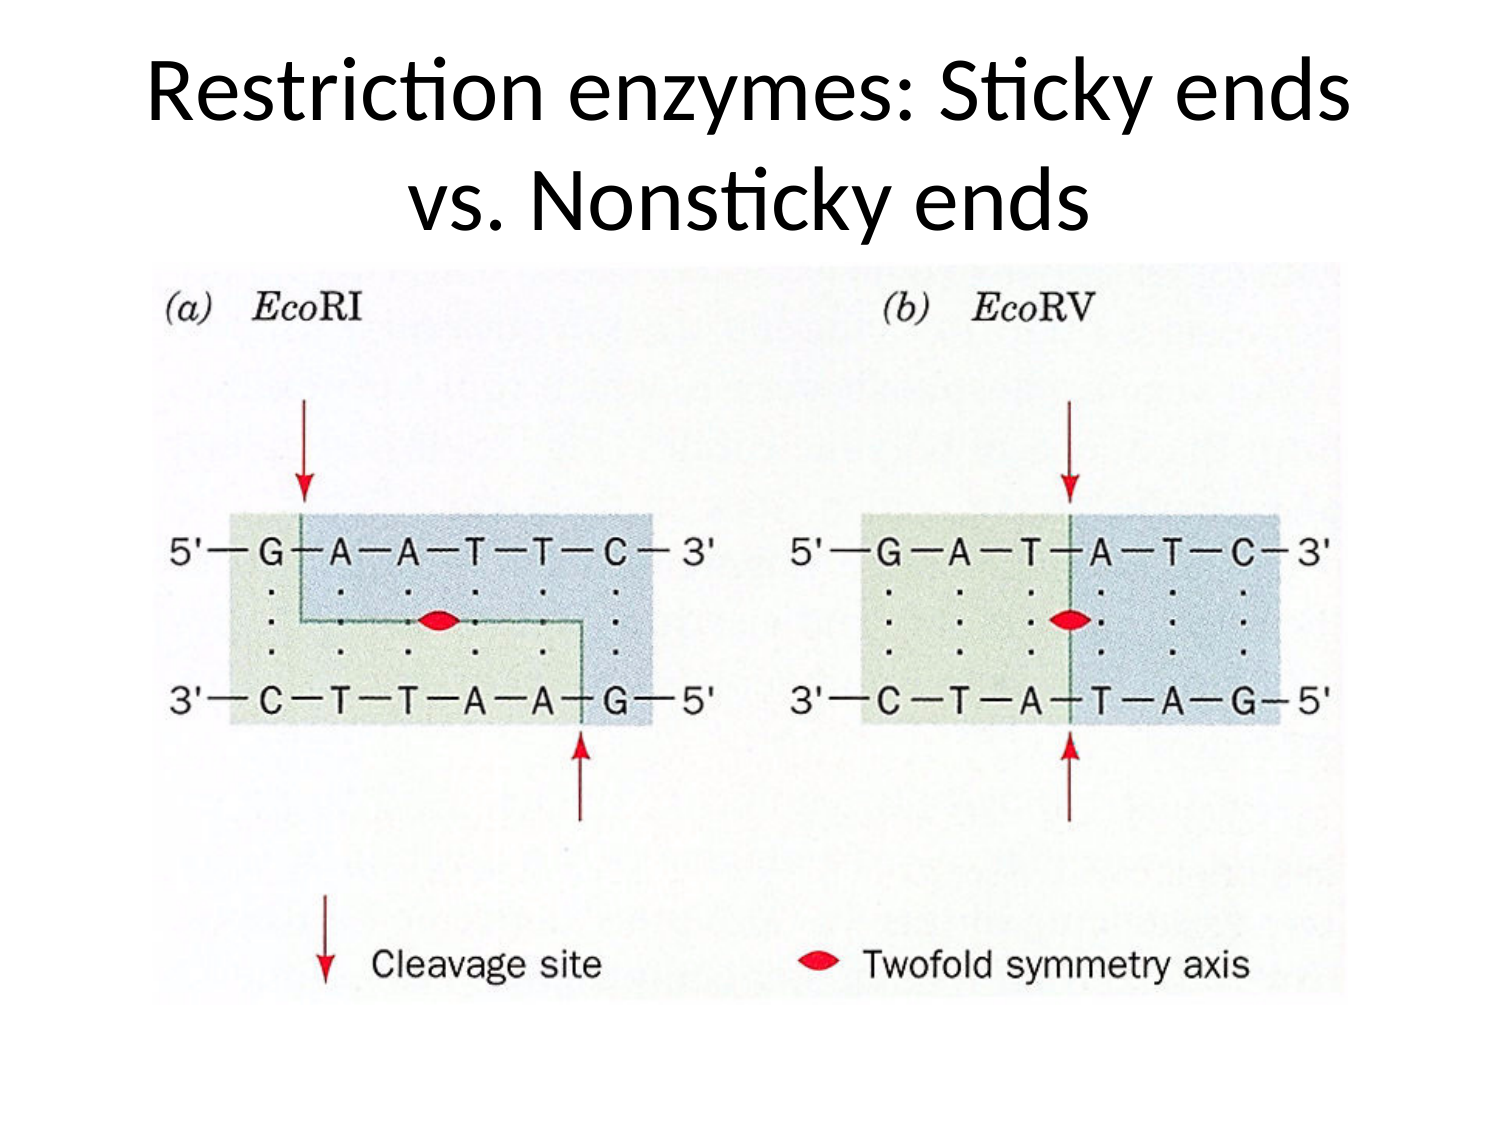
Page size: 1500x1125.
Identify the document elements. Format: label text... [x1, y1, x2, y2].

title Restriction enzymes: Sticky ends vs. Nonsticky ends [75, 45, 1426, 233]
picture [152, 262, 1348, 1005]
